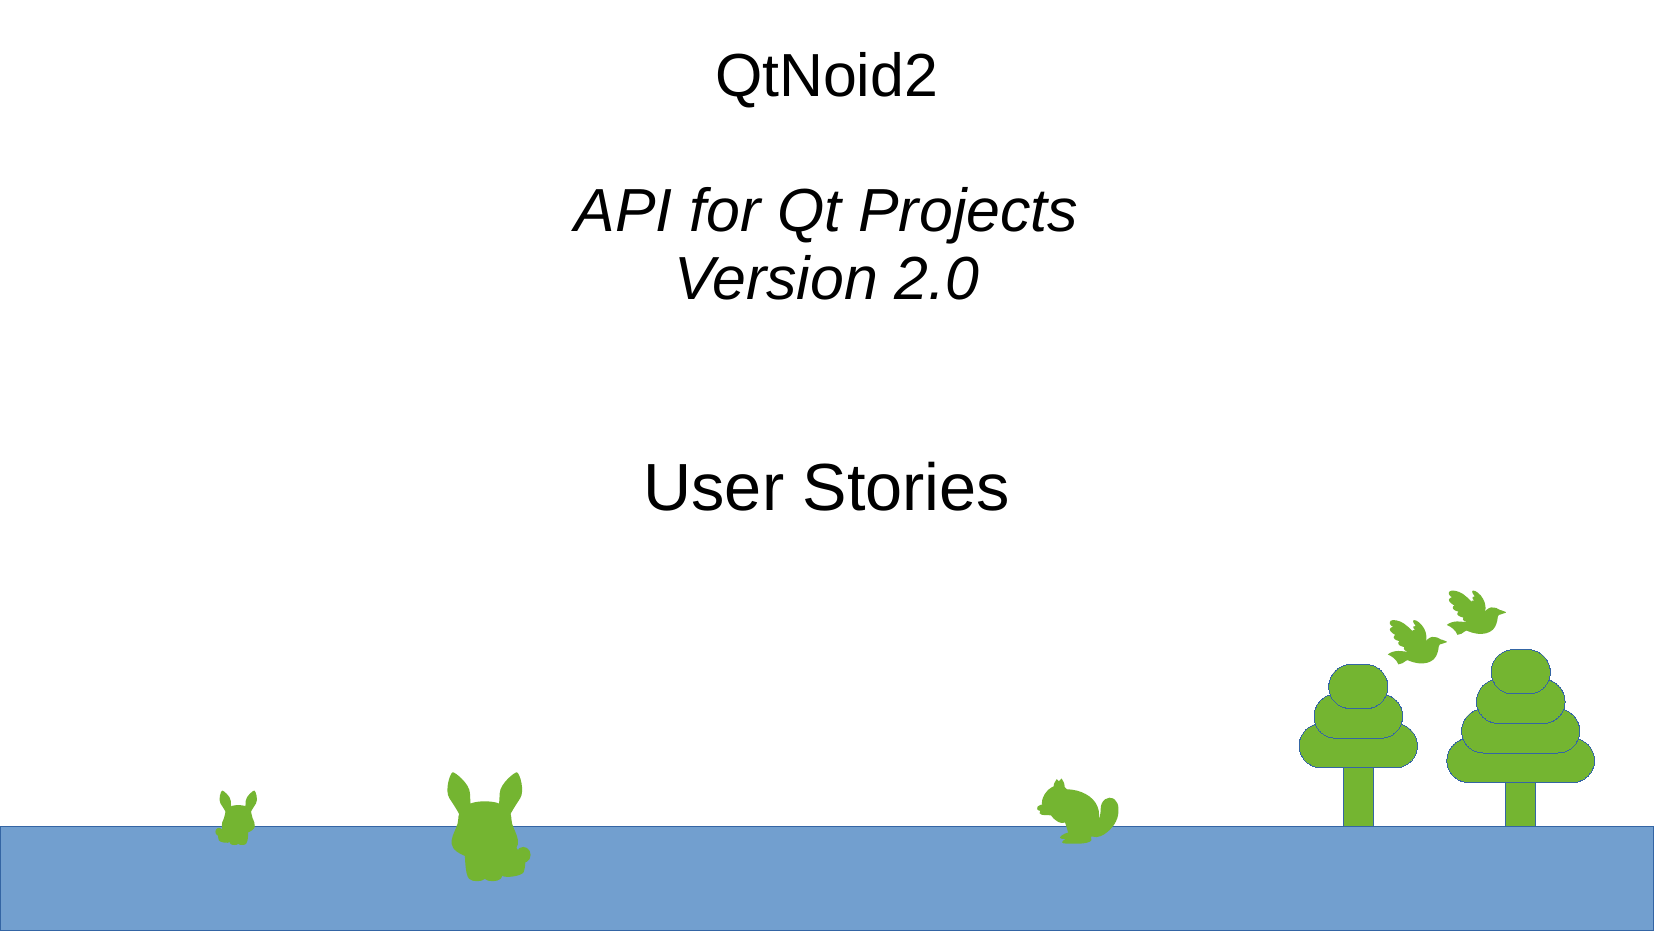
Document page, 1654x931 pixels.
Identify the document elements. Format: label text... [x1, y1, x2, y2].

subtitle User Stories [88, 206, 1565, 768]
title QtNoid2 API for Qt Projects Version 2.0 [88, 41, 1565, 206]
